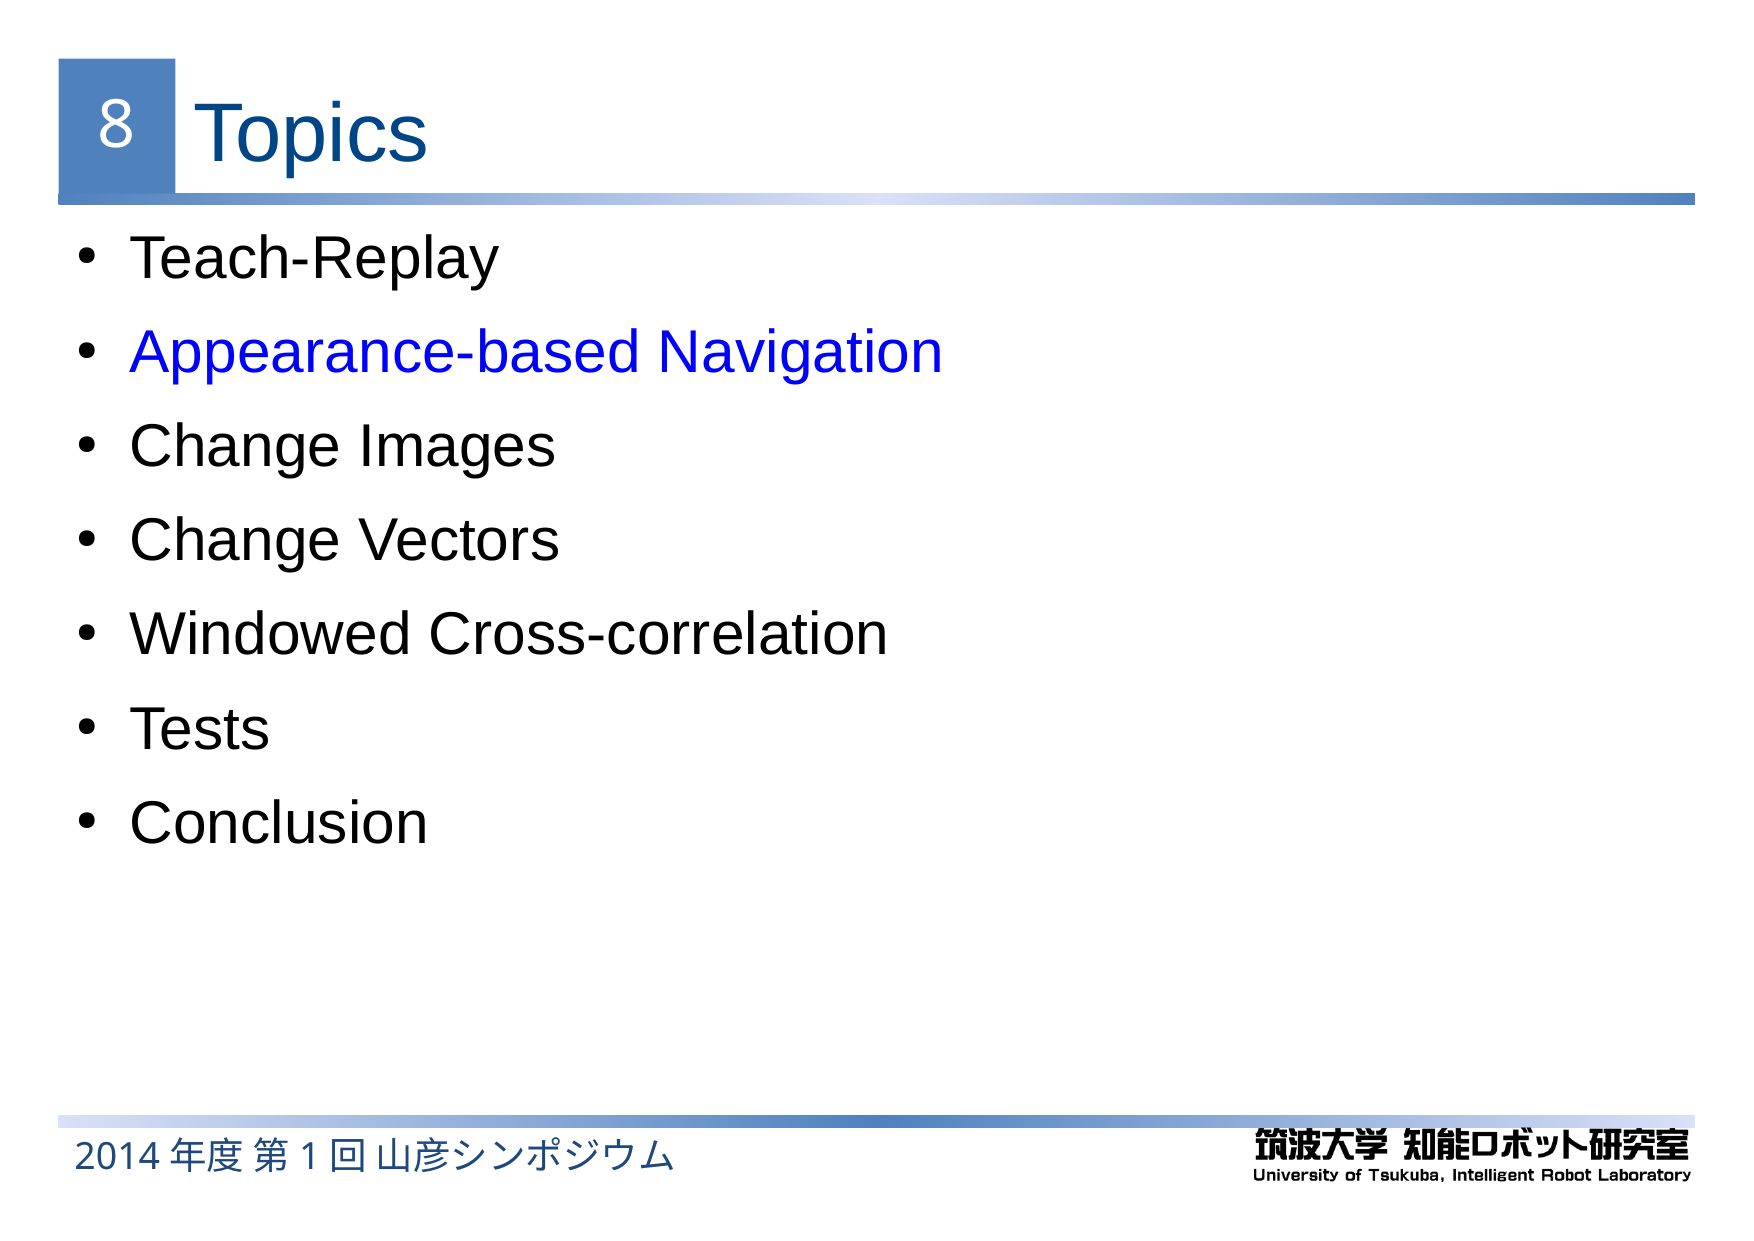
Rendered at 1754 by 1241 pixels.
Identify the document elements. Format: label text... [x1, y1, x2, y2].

list Teach-Replay Appearance-based Navigation Change Images Change Vectors Windowed Cross-correlation Tests Conclusion [58, 223, 1696, 1116]
picture [1252, 1127, 1691, 1182]
title Topics [193, 61, 1651, 205]
